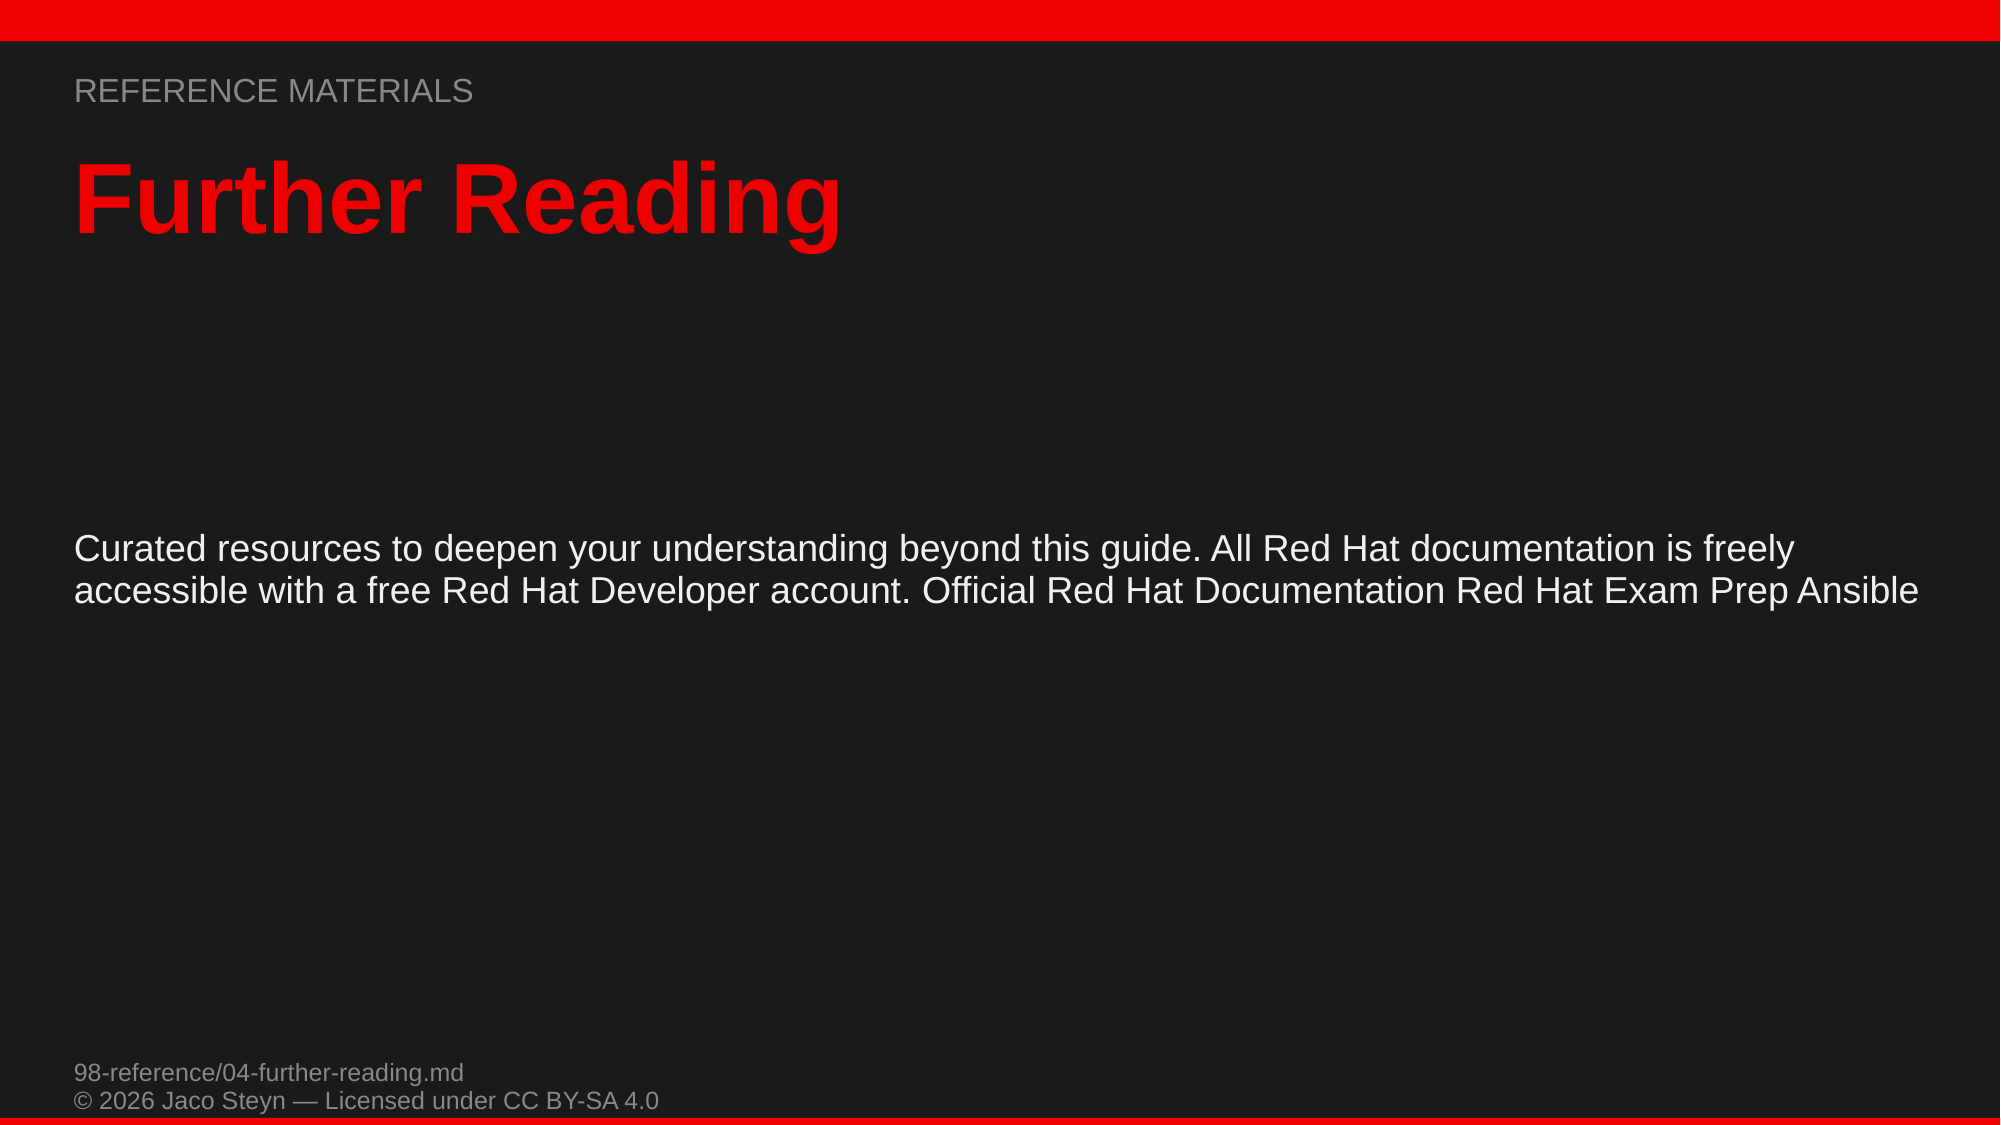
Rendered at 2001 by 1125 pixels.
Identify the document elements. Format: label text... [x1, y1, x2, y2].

text_box REFERENCE MATERIALS [59, 64, 1942, 119]
text_box Curated resources to deepen your understanding beyond this guide. All Red Hat documentation is freely accessible with a free Red Hat Developer account. Official Red Hat Documentation Red Hat Exam Prep Ansible [59, 519, 1942, 727]
text_box [0, 1117, 2001, 1125]
text_box 98-reference/04-further-reading.md © 2026 Jaco Steyn — Licensed under CC BY-SA 4.0 [59, 1051, 1942, 1111]
text_box Further Reading [59, 135, 1942, 461]
text_box [0, 0, 2001, 42]
